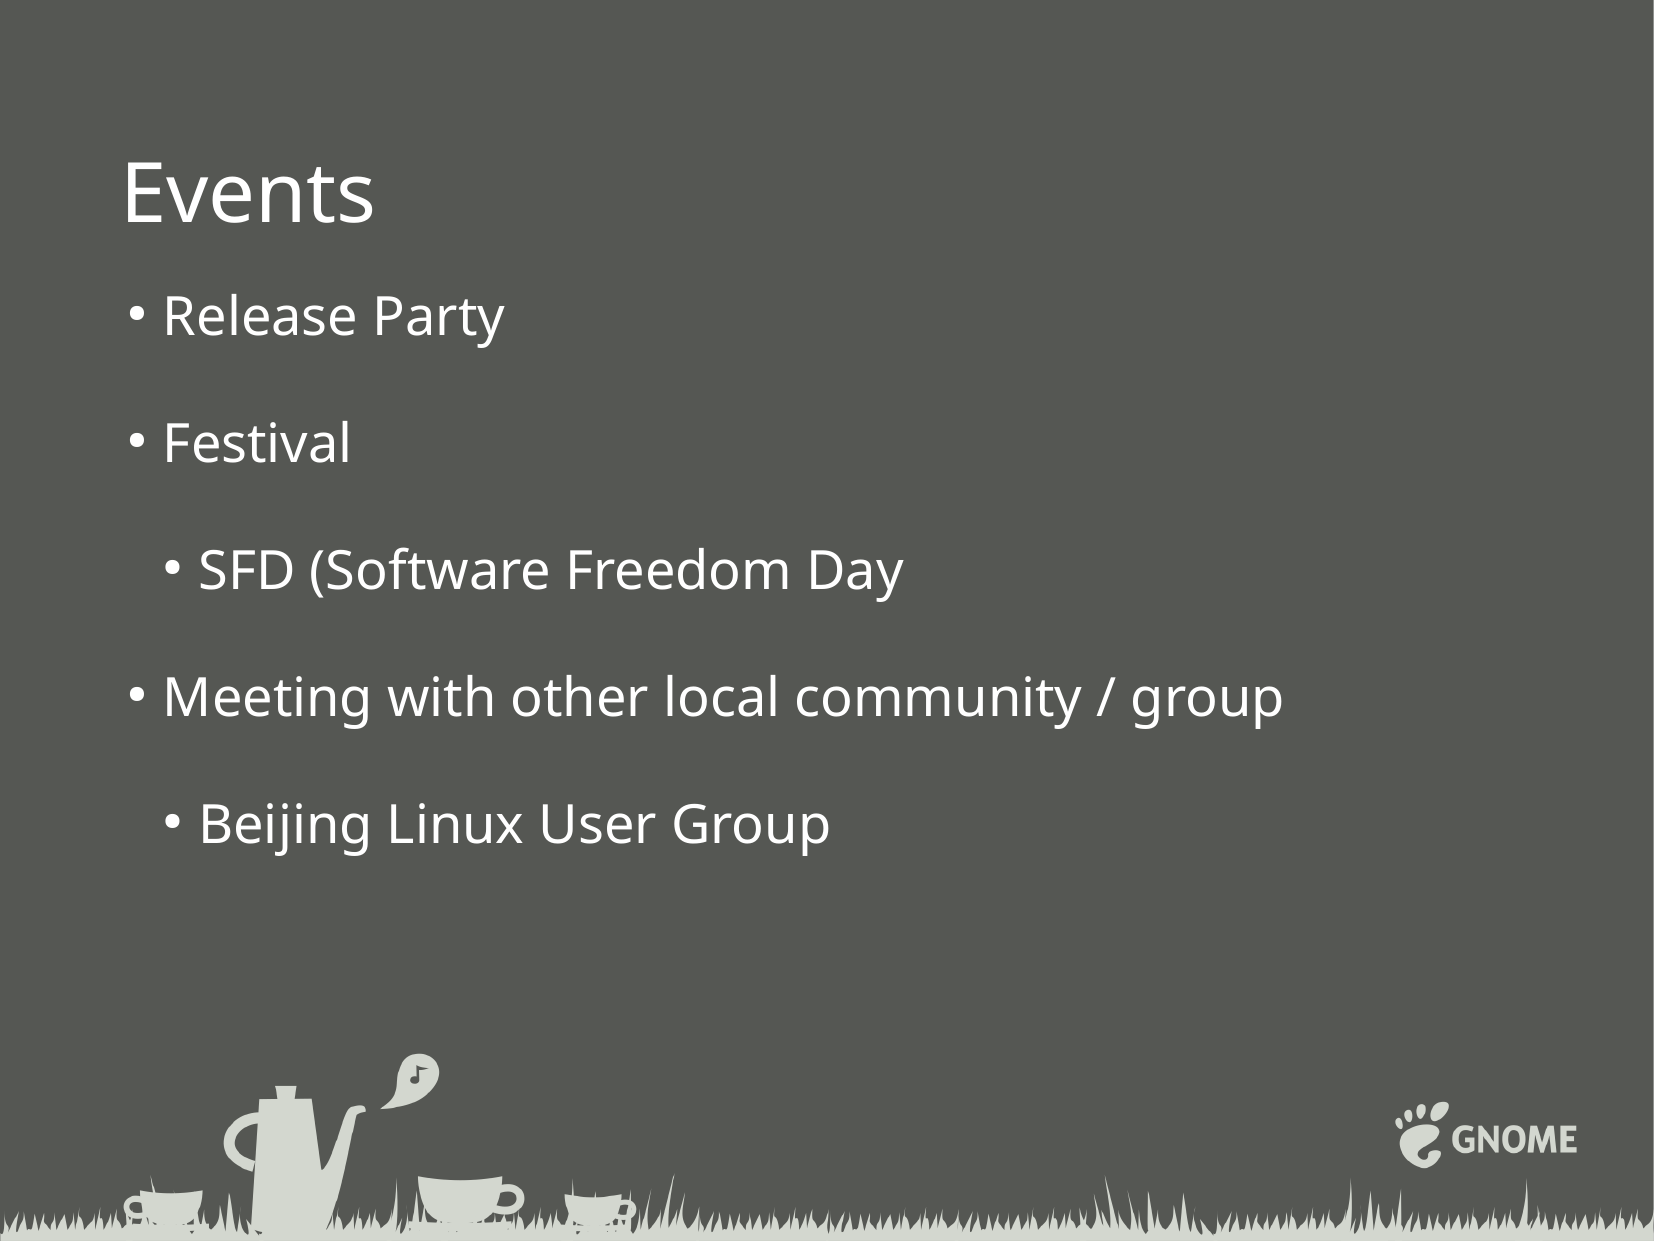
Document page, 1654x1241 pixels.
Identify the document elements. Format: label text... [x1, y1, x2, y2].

text_box Release Party Festival SFD (Software Freedom Day Meeting with other local community / group Beijing Linux User Group [112, 270, 1493, 803]
picture [0, 0, 1654, 1241]
title Events [120, 144, 1609, 236]
